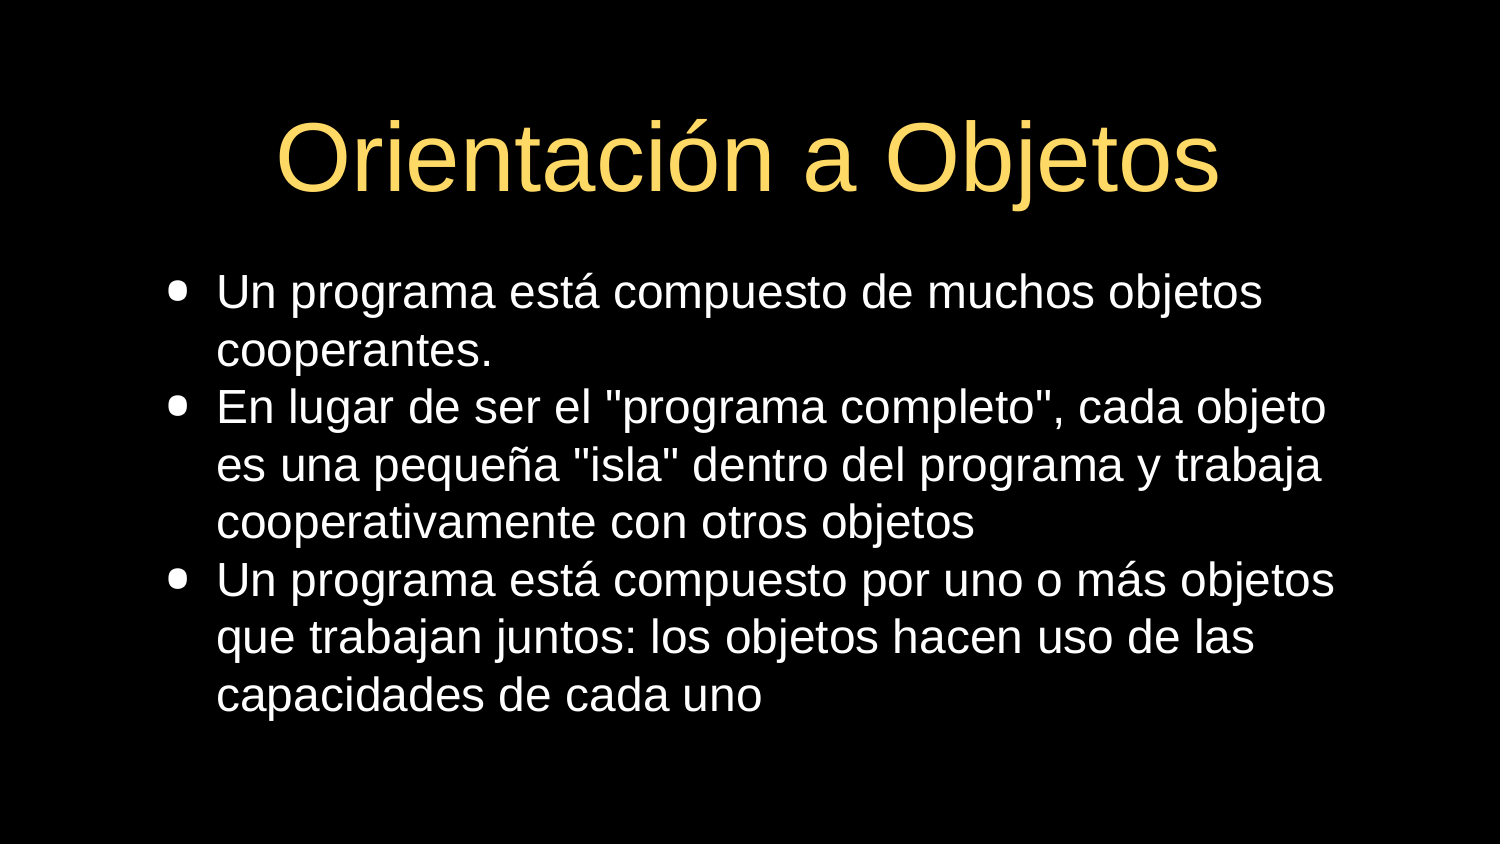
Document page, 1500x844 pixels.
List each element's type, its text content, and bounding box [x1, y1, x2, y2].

list Un programa está compuesto de muchos objetos cooperantes. En lugar de ser el "programa completo", cada objeto es una pequeña "isla" dentro del programa y trabaja cooperativamente con otros objetos Un programa está compuesto por uno o más objetos que trabajan juntos: los objetos hacen uso de las capacidades de cada uno [106, 257, 1393, 784]
title Orientación a Objetos [106, 70, 1393, 235]
